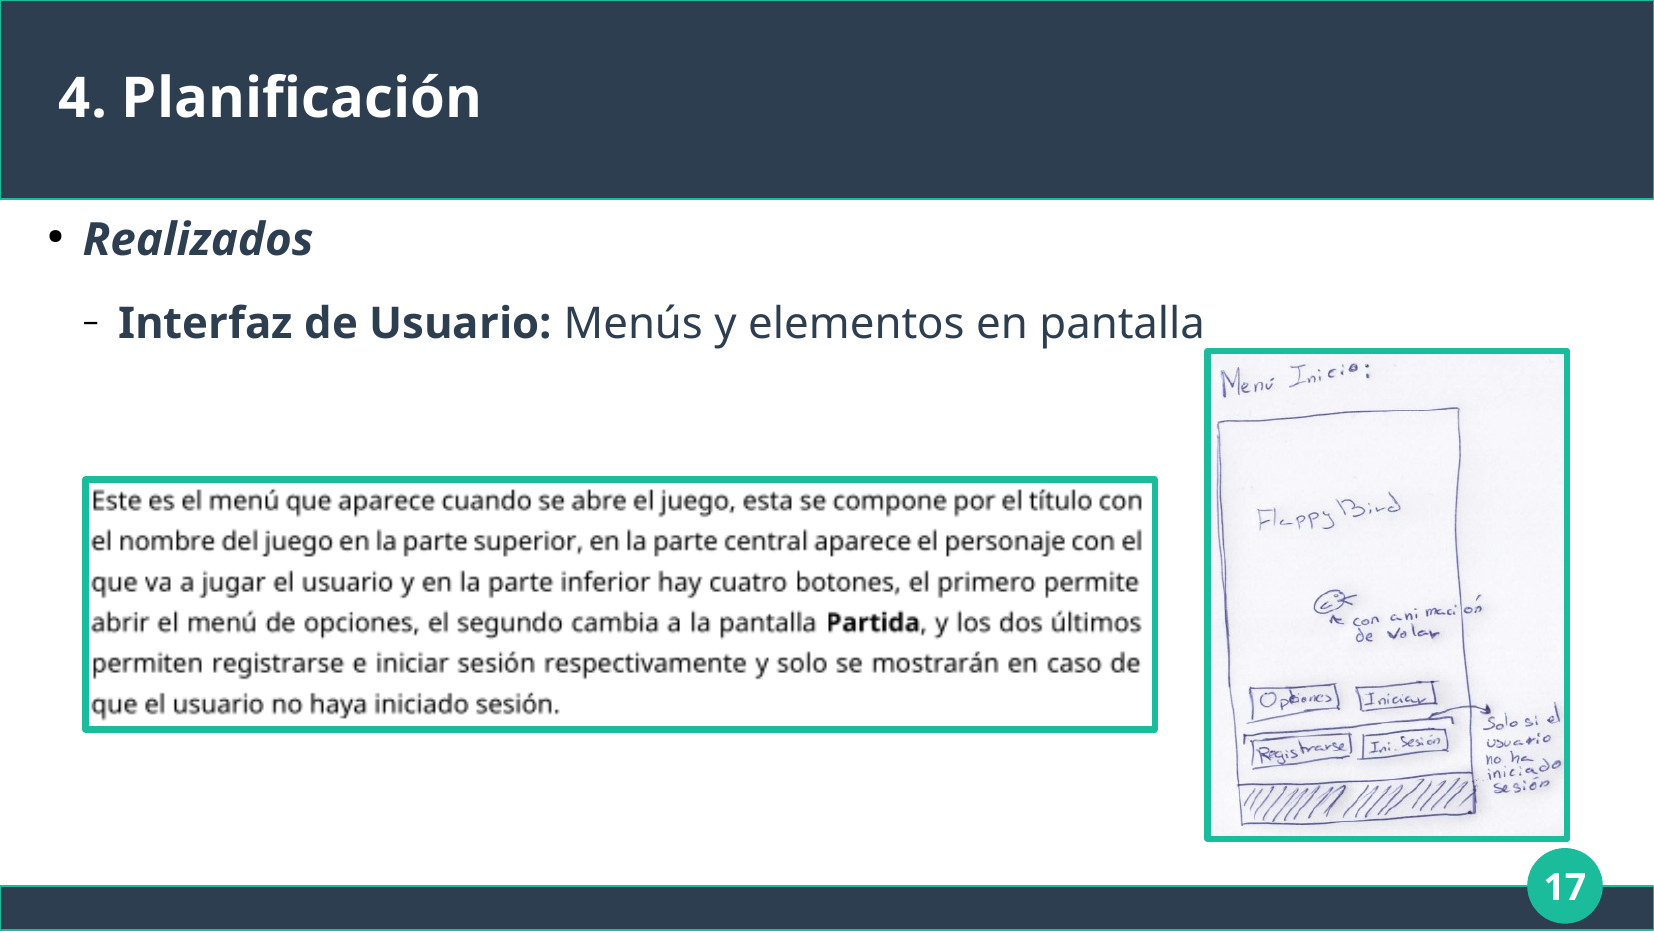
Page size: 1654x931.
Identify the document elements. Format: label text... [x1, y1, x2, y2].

picture [1210, 354, 1565, 836]
title 4. Planificación [59, 37, 1595, 155]
text_box Realizados Interfaz de Usuario: Menús y elementos en pantalla [47, 206, 1613, 827]
picture [88, 482, 1152, 727]
